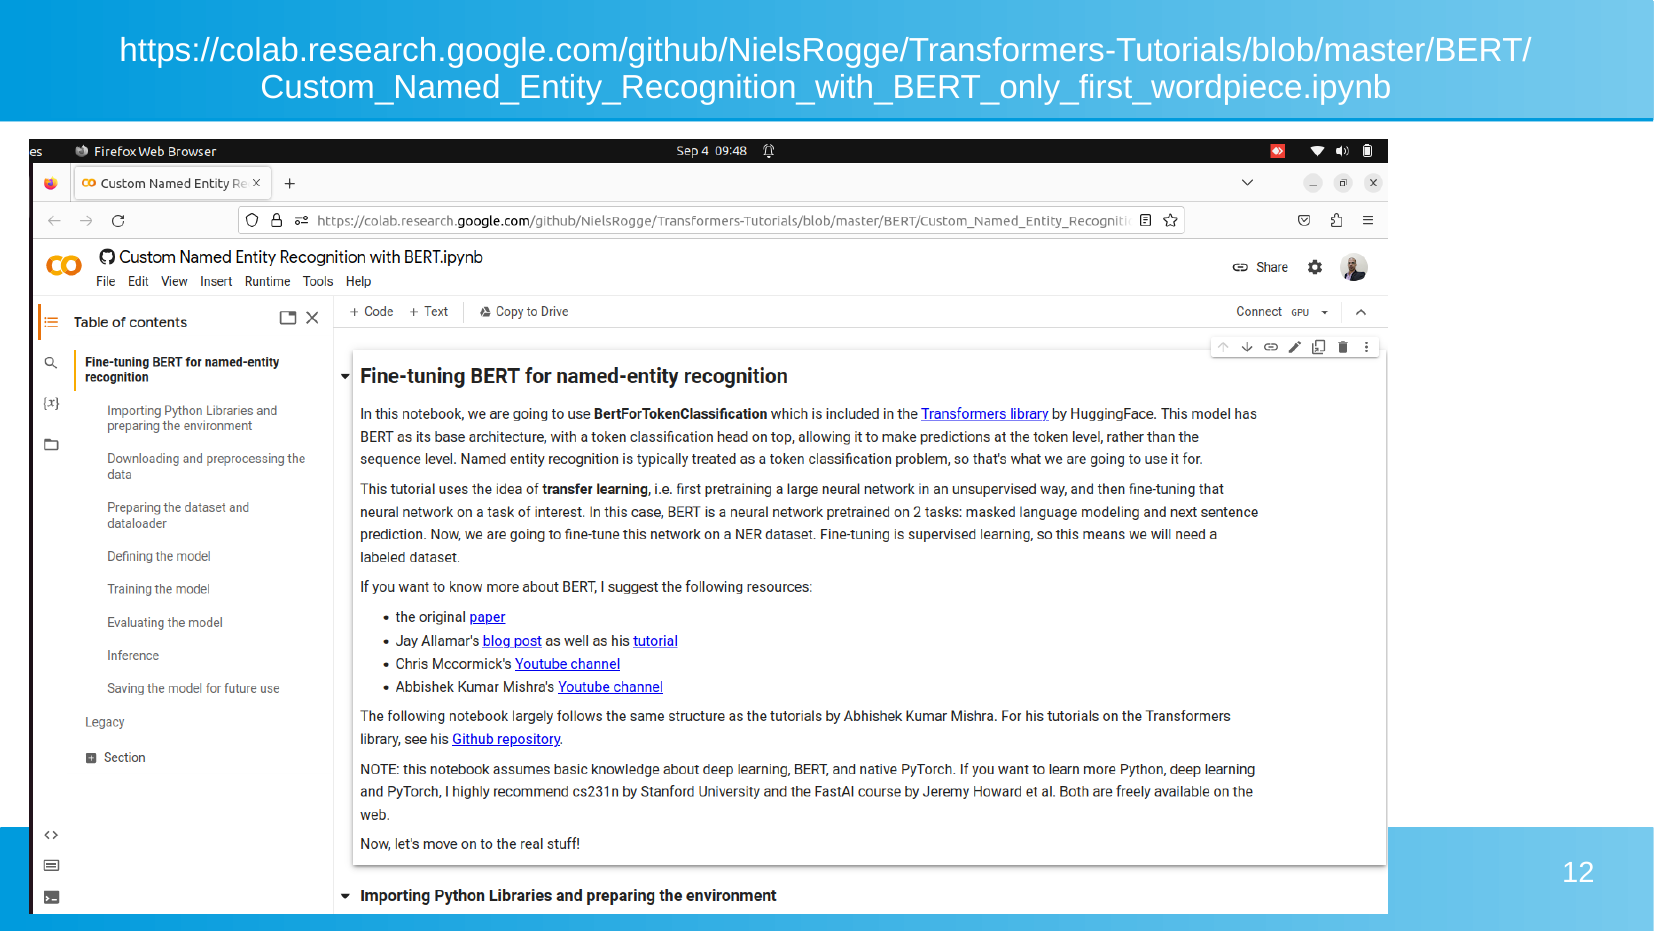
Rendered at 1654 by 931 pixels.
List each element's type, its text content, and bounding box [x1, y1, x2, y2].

picture [29, 139, 1388, 914]
title https://colab.research.google.com/github/NielsRogge/Transformers-Tutorials/blob/master/BERT/Custom_Named_Entity_Recognition_with_BERT_only_first_wordpiece.ipynb [59, 29, 1595, 108]
